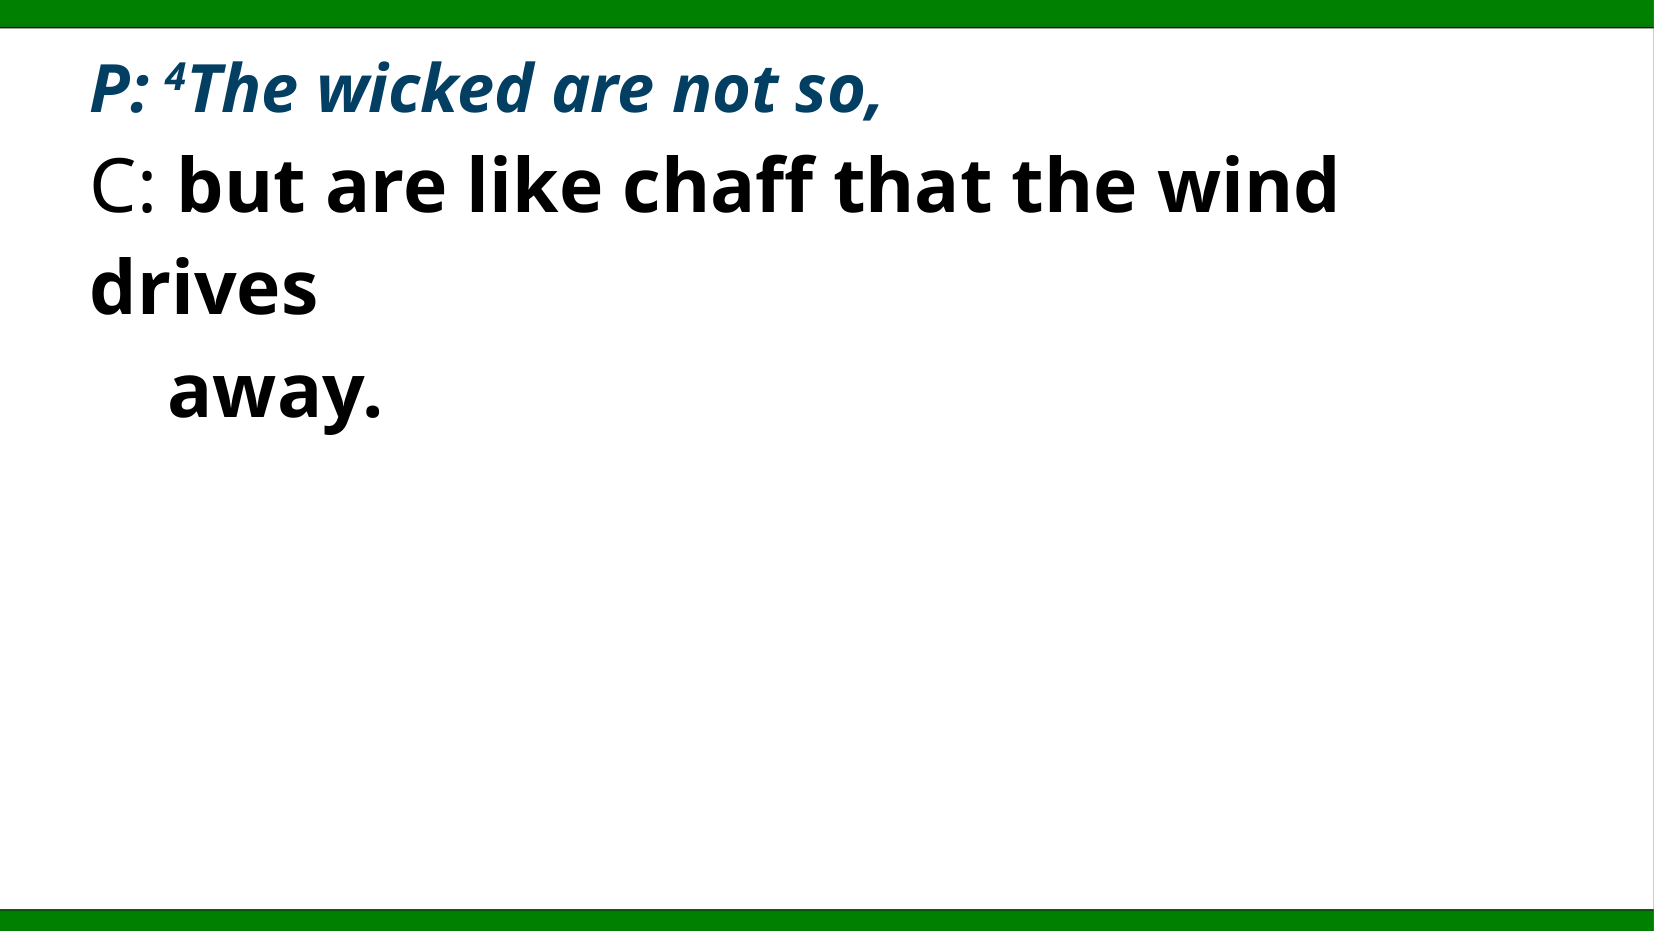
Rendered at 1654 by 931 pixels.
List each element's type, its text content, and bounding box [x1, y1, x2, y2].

text_box P: 4The wicked are not so, C: but are like chaff that the wind drives away. [75, 34, 1591, 361]
picture [0, 0, 1654, 931]
